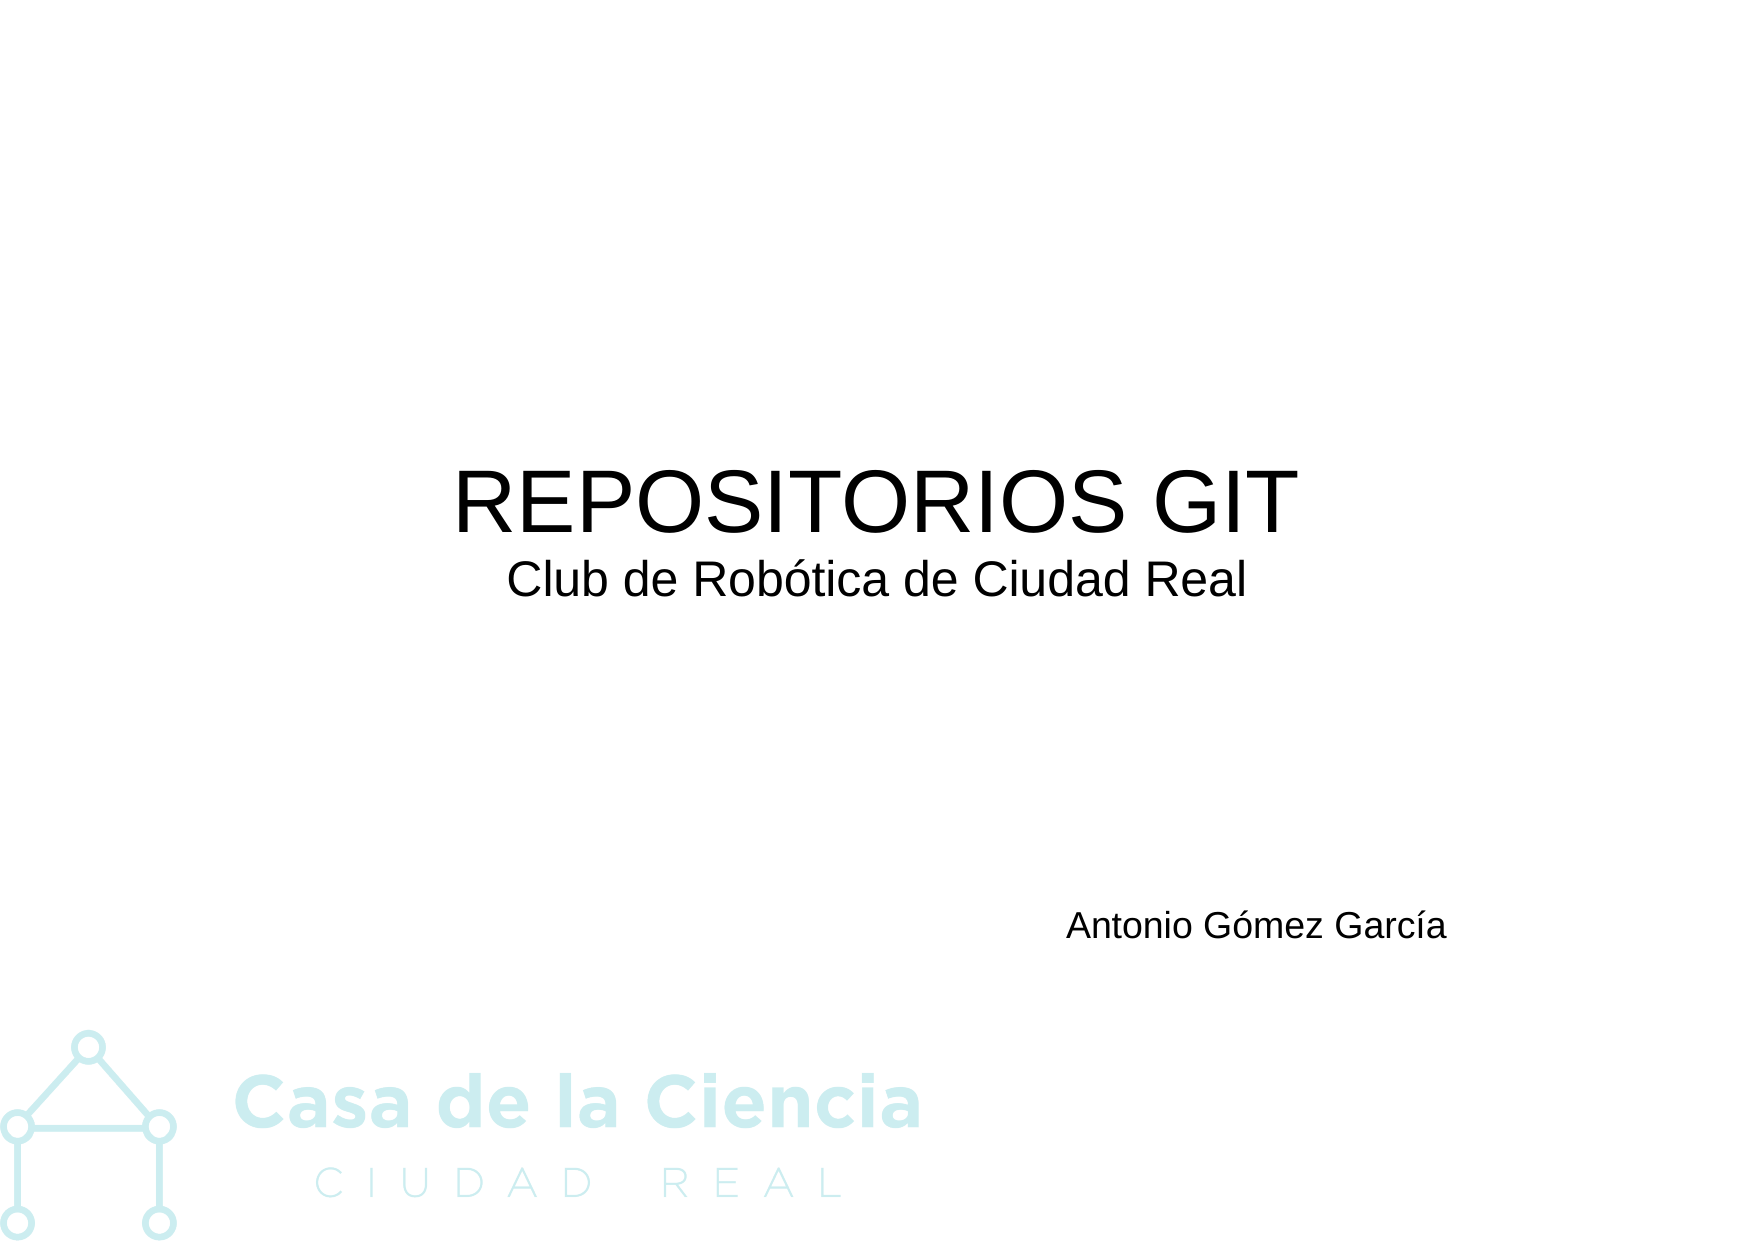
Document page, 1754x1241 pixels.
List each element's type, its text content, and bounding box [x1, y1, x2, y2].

text_box Antonio Gómez García [1051, 897, 1489, 955]
subtitle REPOSITORIOS GIT Club de Robótica de Ciudad Real [87, 49, 1667, 1010]
